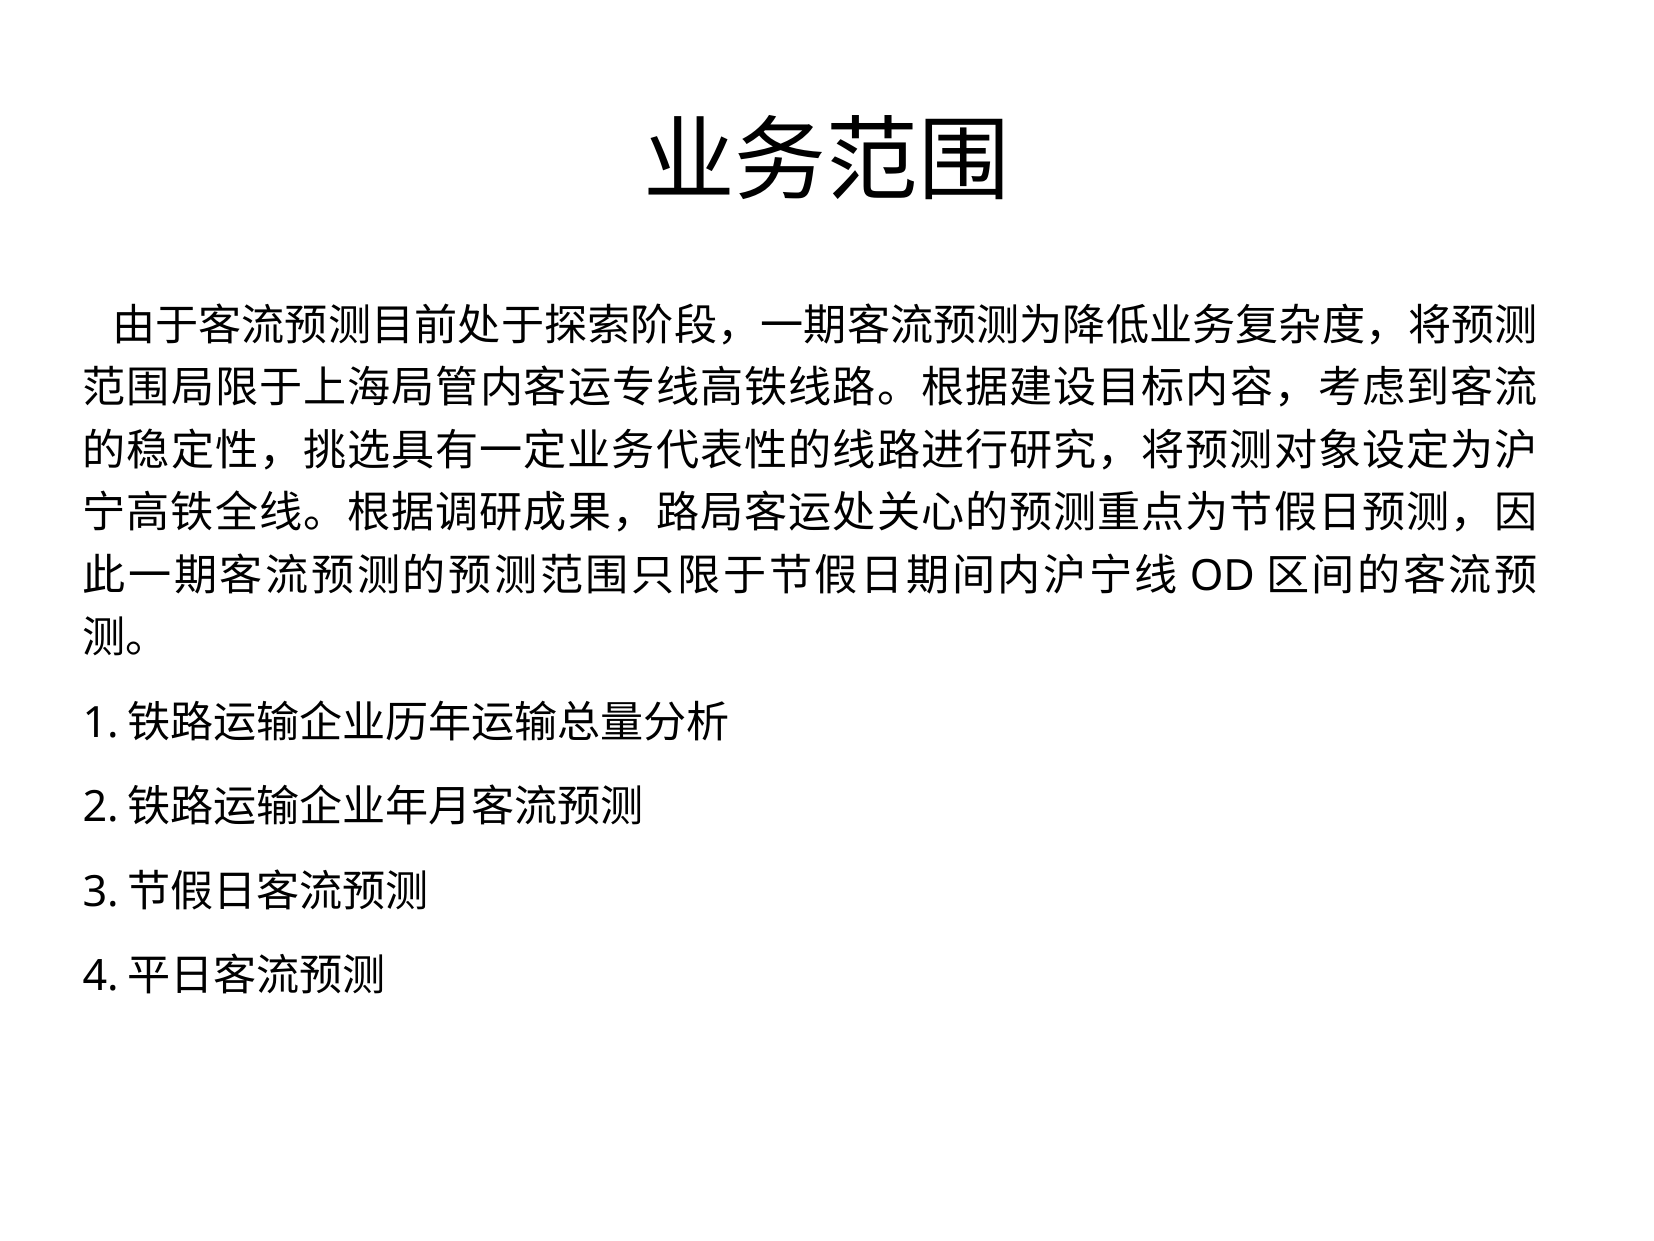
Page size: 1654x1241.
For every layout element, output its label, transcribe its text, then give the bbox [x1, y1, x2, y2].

list 由于客流预测目前处于探索阶段，一期客流预测为降低业务复杂度，将预测范围局限于上海局管内客运专线高铁线路。根据建设目标内容，考虑到客流的稳定性，挑选具有一定业务代表性的线路进行研究，将预测对象设定为沪宁高铁全线。根据调研成果，路局客运处关心的预测重点为节假日预测，因此一期客流预测的预测范围只限于节假日期间内沪宁线OD区间的客流预测。 1.铁路运输企业历年运输总量分析 2.铁路运输企业年月客流预测 3.节假日客流预测 4.平日客流预测 [82, 290, 1538, 1010]
title 业务范围 [82, 49, 1571, 257]
